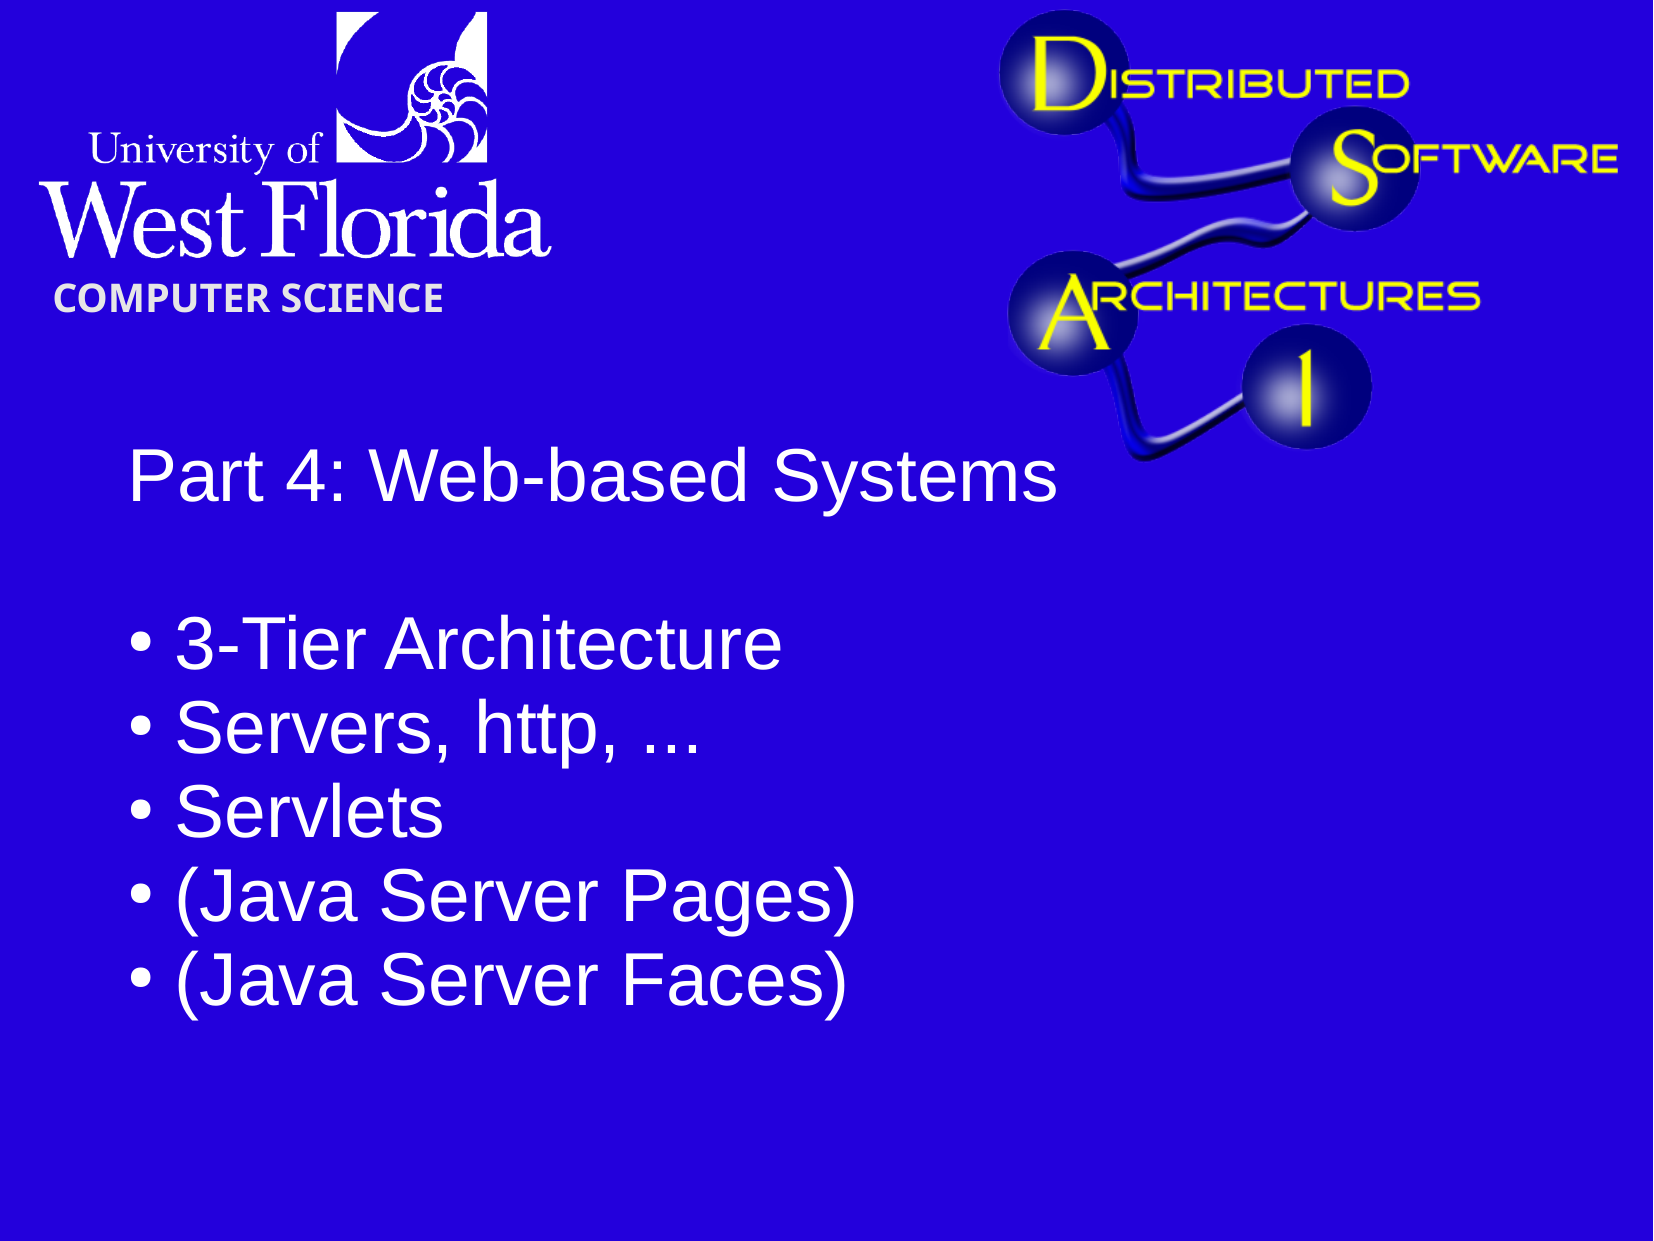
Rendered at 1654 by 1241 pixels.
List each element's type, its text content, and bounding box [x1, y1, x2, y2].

text_box Part 4: Web-based Systems 3-Tier Architecture Servers, http, ... Servlets (Java Server Pages) (Java Server Faces) [112, 426, 1426, 1029]
text_box COMPUTER SCIENCE [37, 262, 563, 334]
picture [37, 0, 559, 262]
picture [910, 0, 1653, 506]
